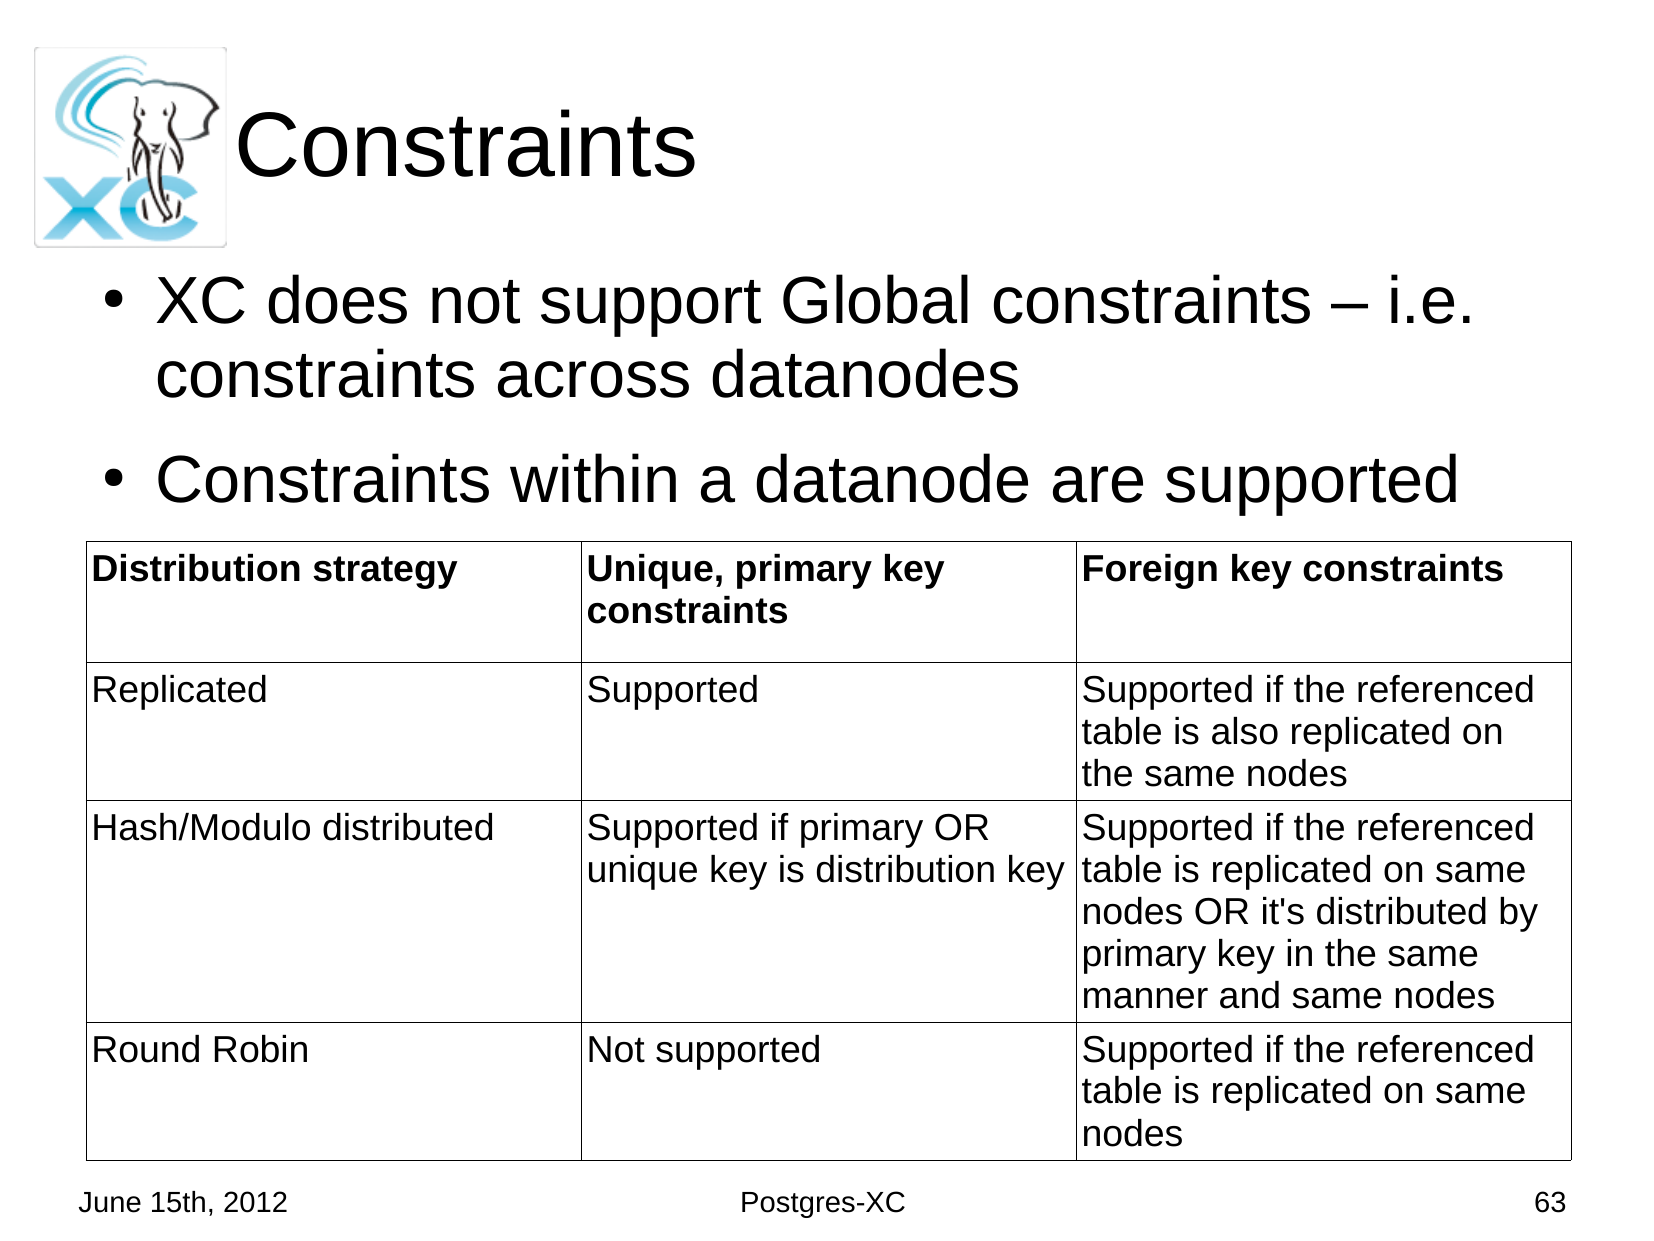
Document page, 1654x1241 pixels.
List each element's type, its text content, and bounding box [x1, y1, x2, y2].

list XC does not support Global constraints – i.e. constraints across datanodes Constraints within a datanode are supported [84, 262, 1573, 540]
table_cell Round Robin [87, 1023, 581, 1160]
table_cell Supported if the referenced table is replicated on same nodes [1077, 1023, 1571, 1160]
picture [34, 47, 227, 248]
table_cell Hash/Modulo distributed [87, 801, 581, 1022]
table_header Unique, primary key constraints [582, 542, 1076, 662]
table_header Foreign key constraints [1077, 542, 1571, 662]
table_cell Supported if the referenced table is replicated on same nodes OR it's distributed by primary key in the same manner and same nodes [1077, 801, 1571, 1022]
title Constraints [234, 40, 1599, 248]
table_cell Replicated [87, 663, 581, 800]
table_cell Supported if primary OR unique key is distribution key [582, 801, 1076, 1022]
table_cell Not supported [582, 1023, 1076, 1160]
table_cell Supported if the referenced table is also replicated on the same nodes [1077, 663, 1571, 800]
table_header Distribution strategy [87, 542, 581, 662]
table_cell Supported [582, 663, 1076, 800]
